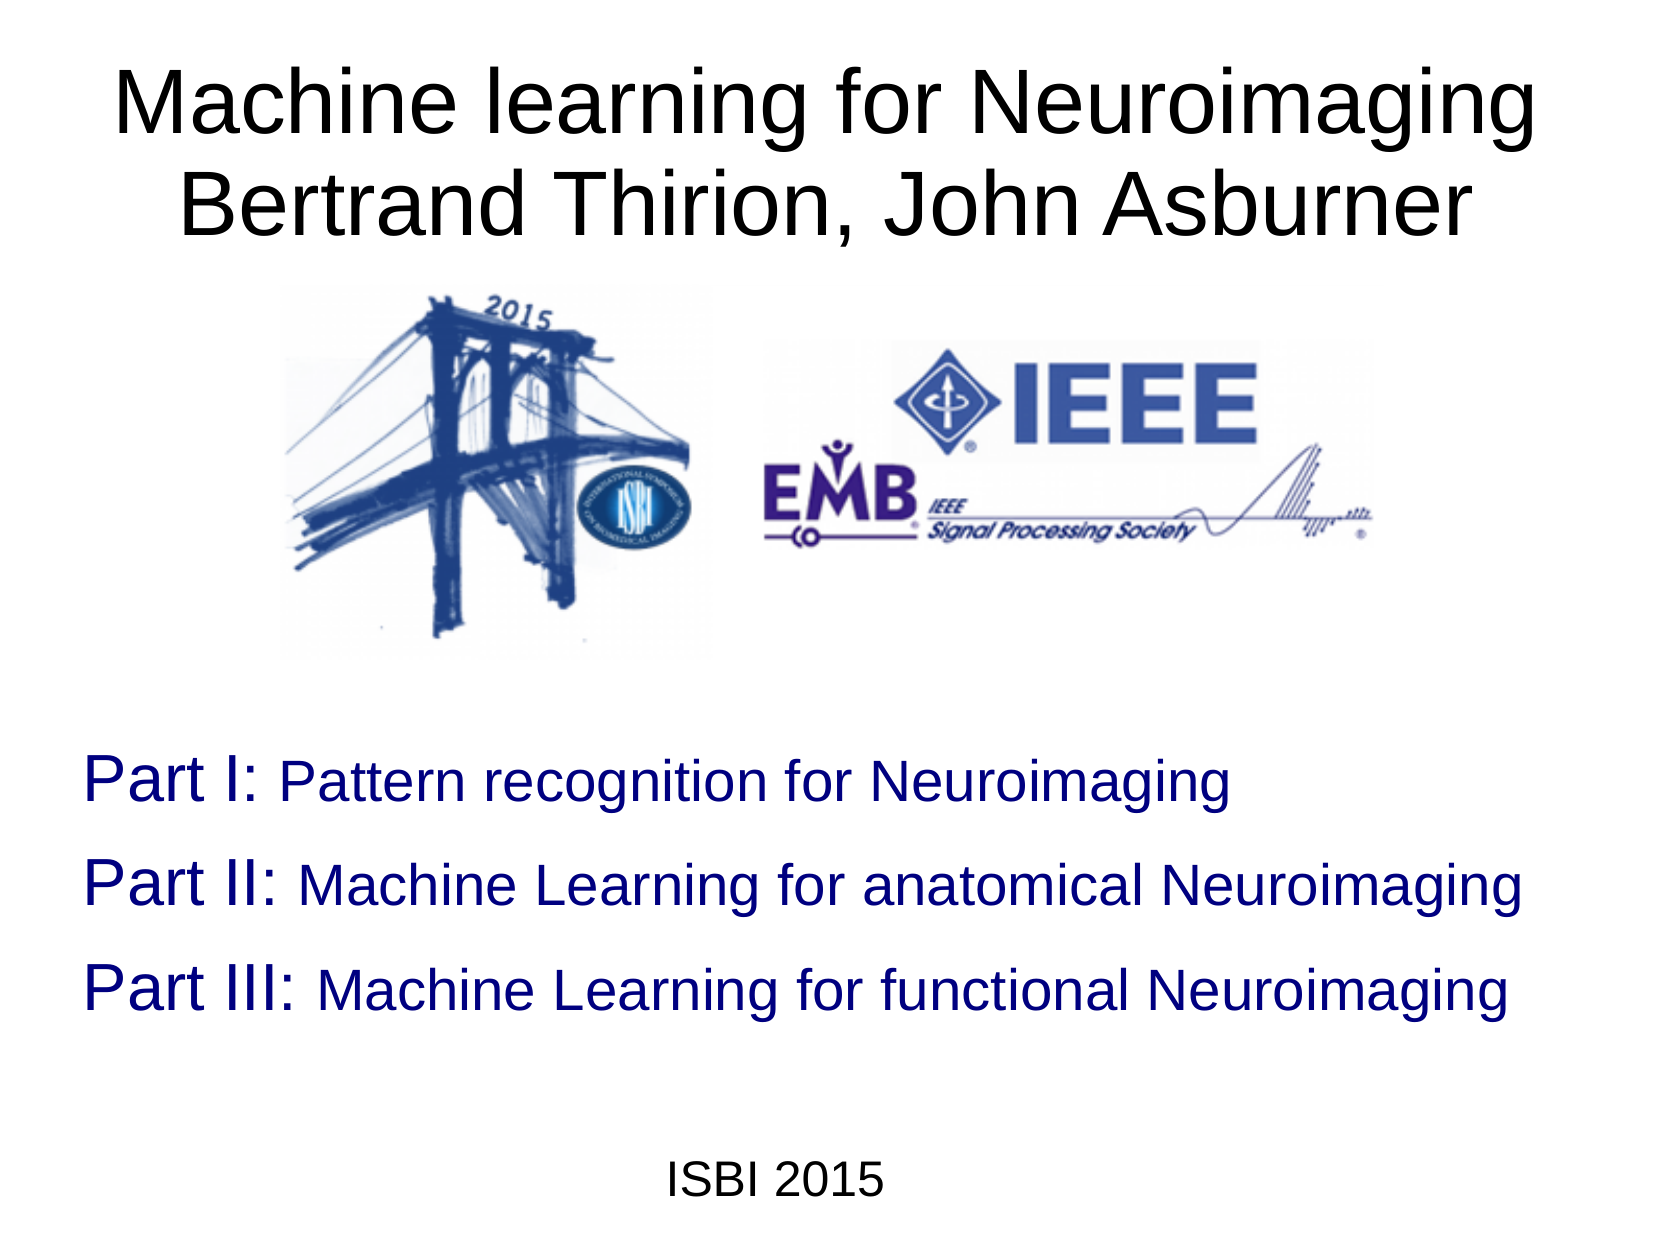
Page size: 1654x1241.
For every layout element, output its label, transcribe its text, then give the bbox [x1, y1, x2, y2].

text_box ISBI 2015 [650, 1143, 901, 1216]
title Machine learning for Neuroimaging Bertrand Thirion, John Asburner [82, 49, 1571, 257]
subtitle Part I: Pattern recognition for Neuroimaging Part II: Machine Learning for anatomical Neuroimaging Part III: Machine Learning for functional Neuroimaging [82, 640, 1571, 1126]
picture [279, 284, 1384, 660]
